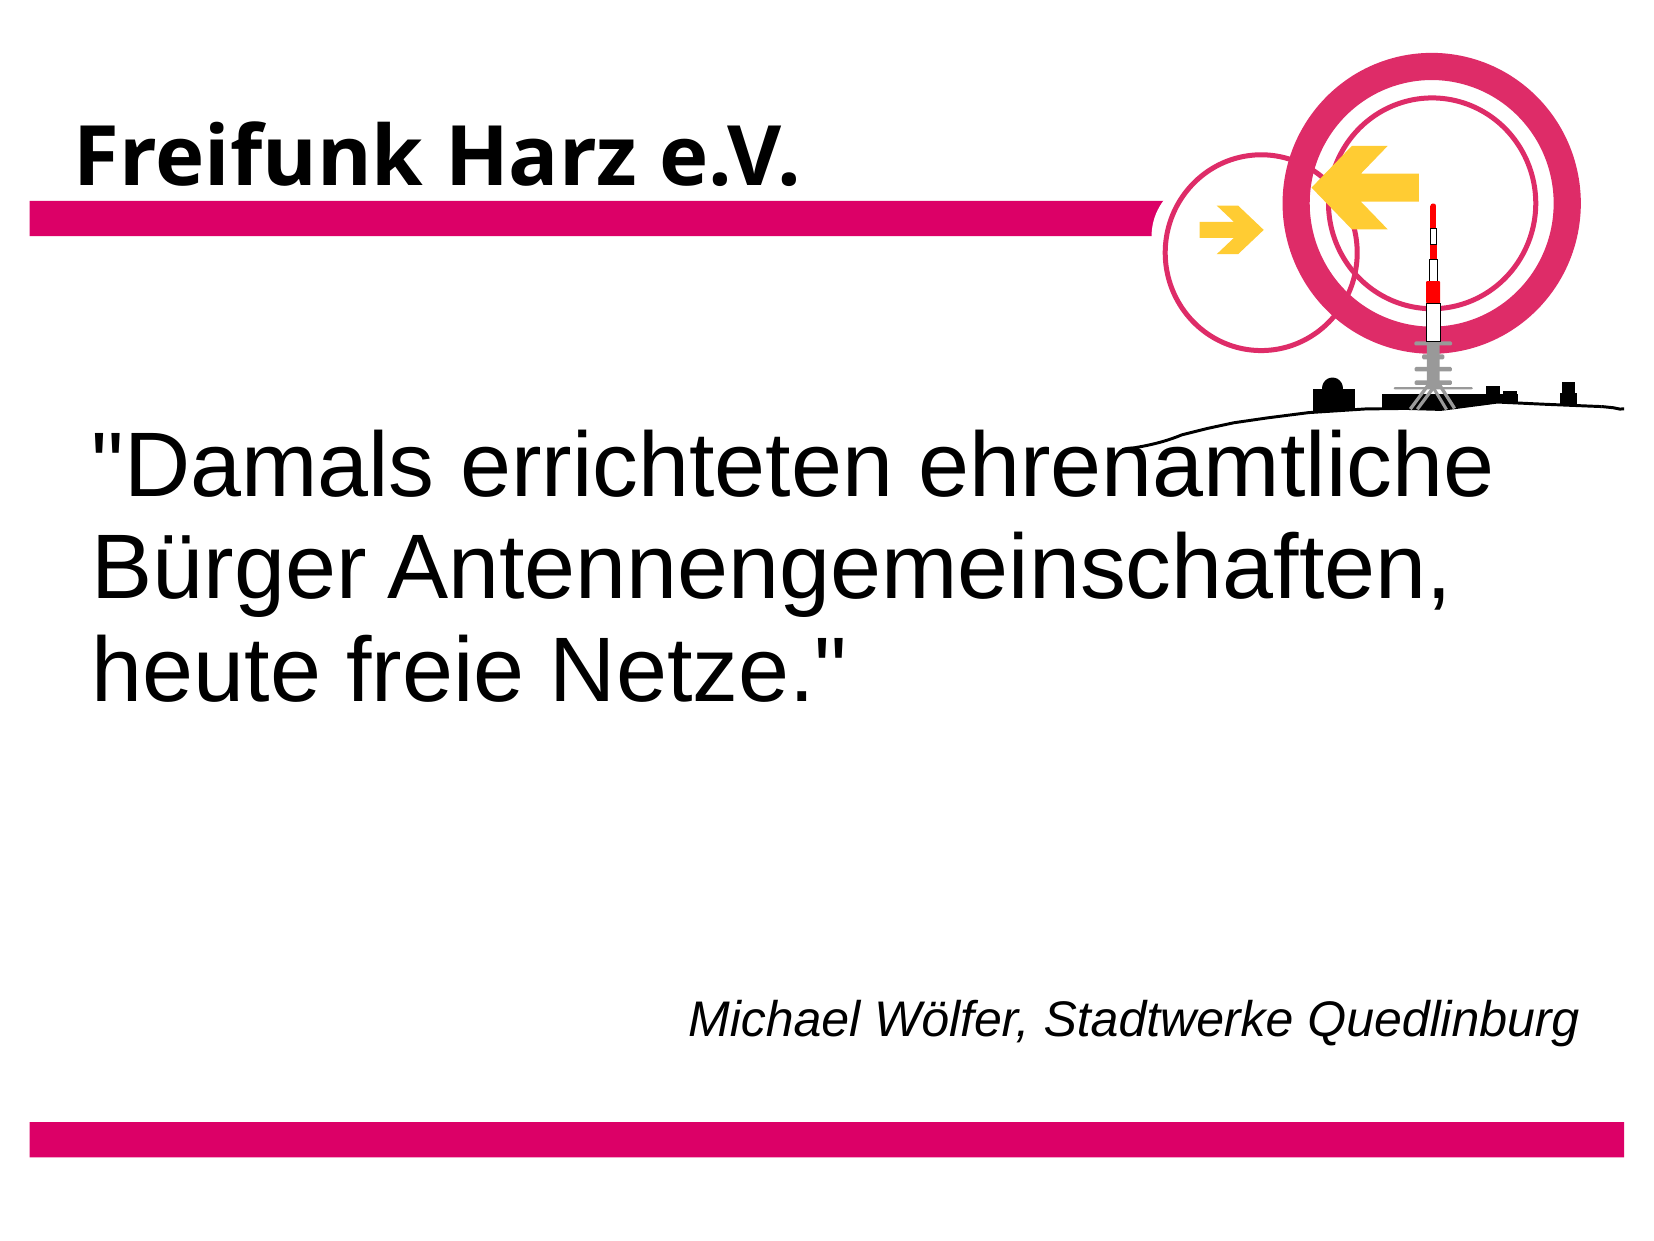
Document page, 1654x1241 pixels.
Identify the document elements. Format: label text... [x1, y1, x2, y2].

subtitle "Damals errichteten ehrenamtliche Bürger Antennengemeinschaften, heute freie Netze." Michael Wölfer, Stadtwerke Quedlinburg [91, 413, 1580, 1205]
